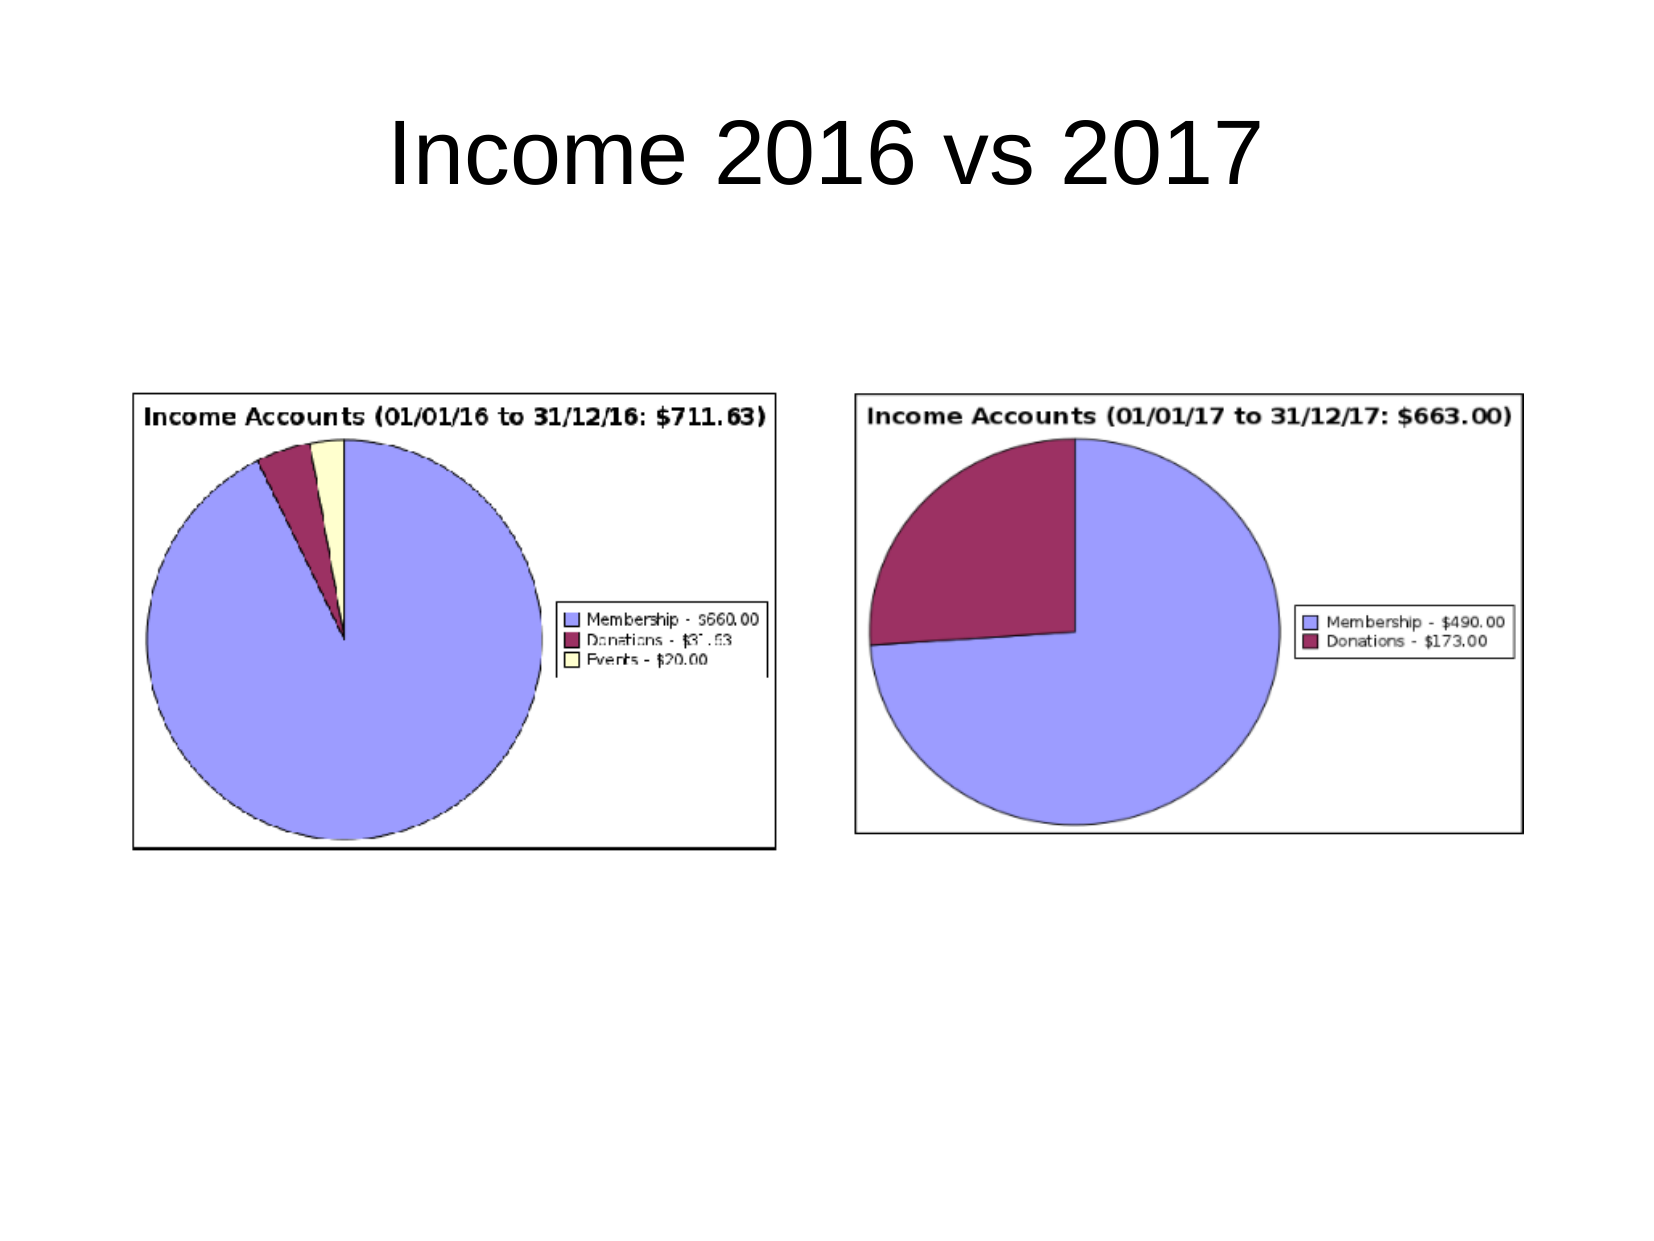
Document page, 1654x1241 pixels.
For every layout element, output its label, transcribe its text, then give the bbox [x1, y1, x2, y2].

picture [94, 354, 1524, 1241]
title Income 2016 vs 2017 [82, 49, 1571, 257]
